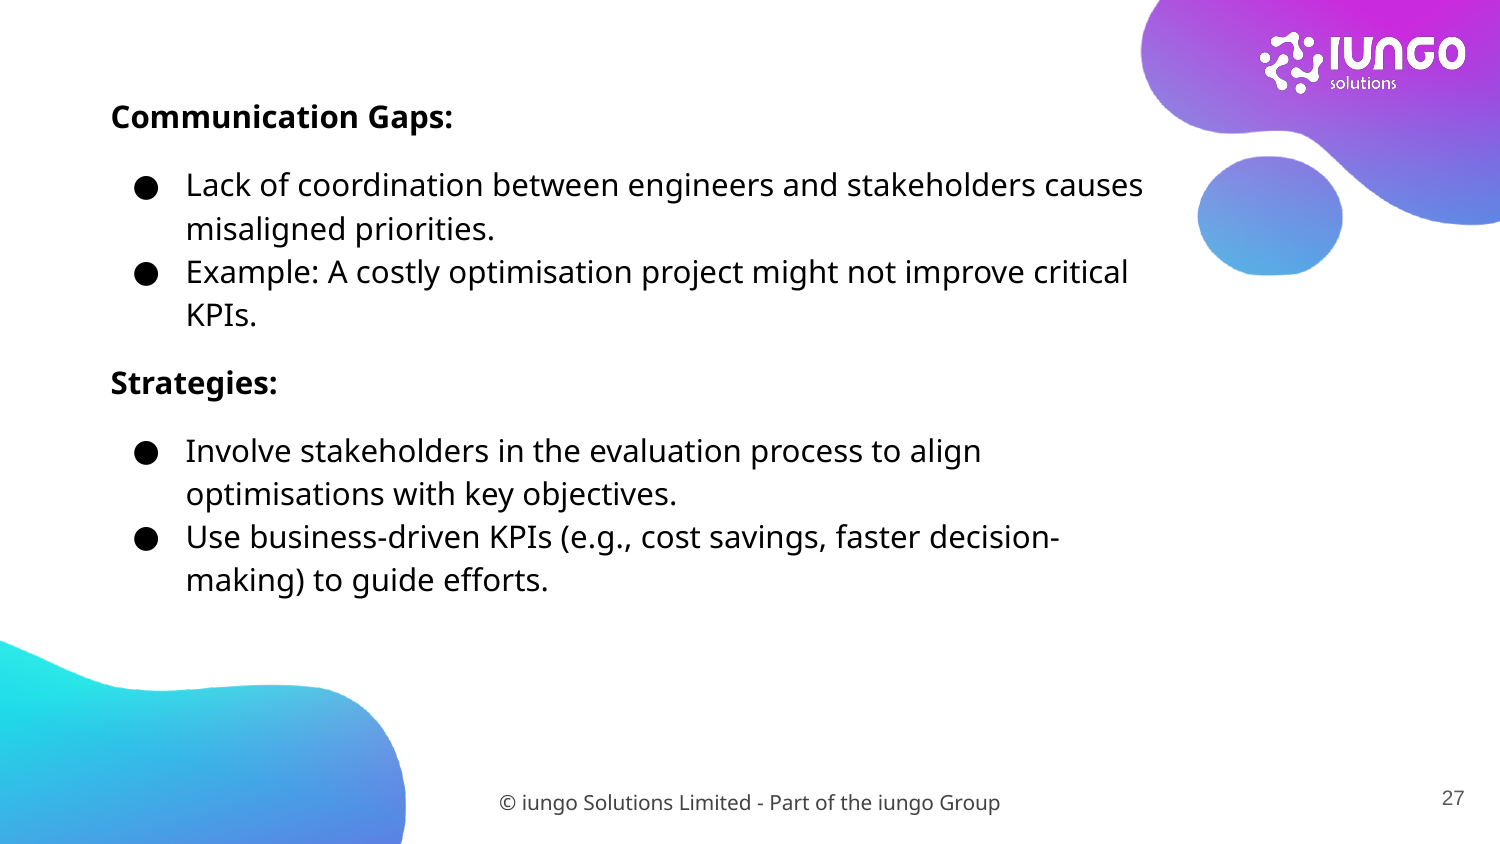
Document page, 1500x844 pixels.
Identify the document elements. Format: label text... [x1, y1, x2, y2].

slide_number <number> [1389, 764, 1480, 830]
picture [0, 0, 1500, 844]
list Communication Gaps: Lack of coordination between engineers and stakeholders causes misaligned priorities. Example: A costly optimisation project might not improve critical KPIs. Strategies: Involve stakeholders in the evaluation process to align optimisations with key objectives. Use business-driven KPIs (e.g., cost savings, faster decision-making) to guide efforts. [95, 77, 1182, 561]
